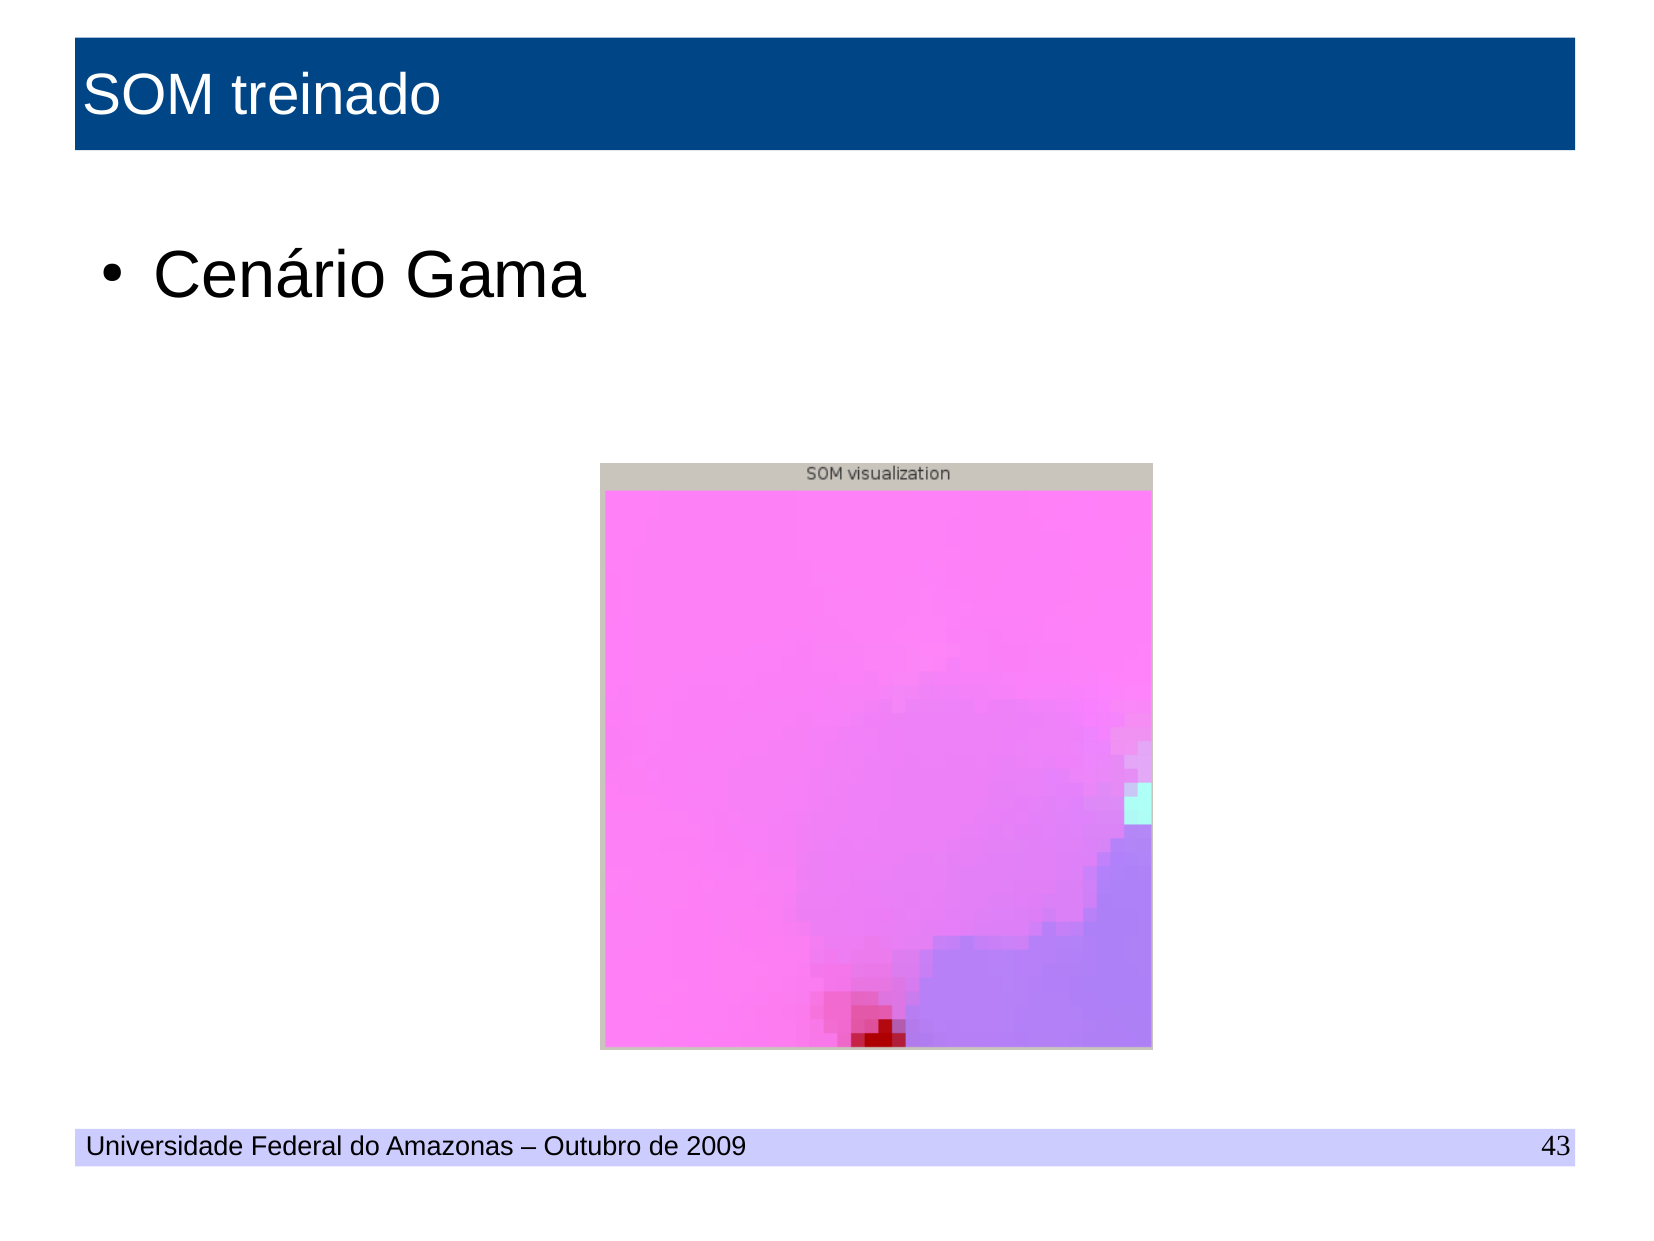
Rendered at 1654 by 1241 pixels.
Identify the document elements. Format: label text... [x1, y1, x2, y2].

title SOM treinado [82, 43, 1571, 145]
picture [600, 463, 1153, 1051]
list Cenário Gama [82, 237, 1571, 1056]
